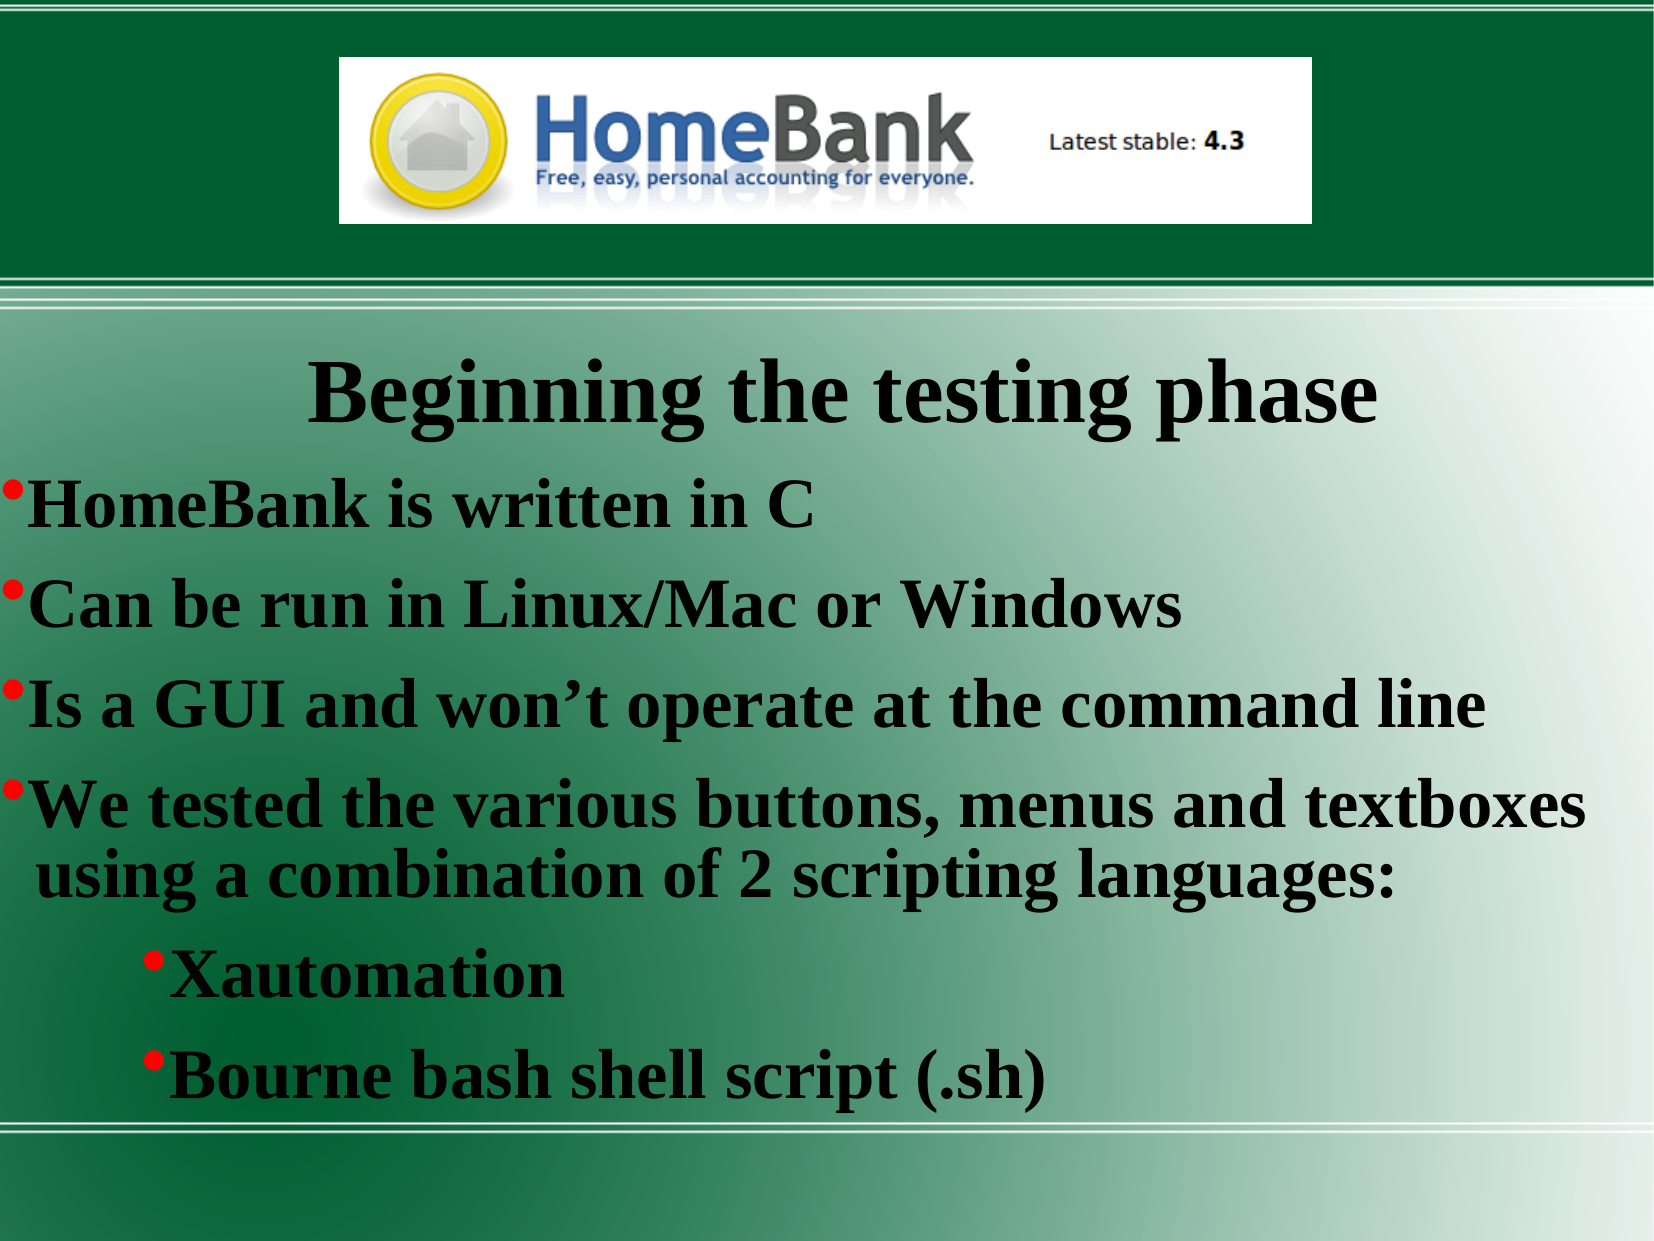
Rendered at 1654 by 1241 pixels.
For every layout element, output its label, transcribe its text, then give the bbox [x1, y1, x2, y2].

text_box Beginning the testing phase HomeBank is written in C Can be run in Linux/Mac or Windows Is a GUI and won’t operate at the command line We tested the various buttons, menus and textboxes using a combination of 2 scripting languages: Xautomation Bourne bash shell script (.sh) [0, 345, 1654, 1114]
picture [0, 1114, 1654, 1241]
picture [0, 0, 1654, 345]
